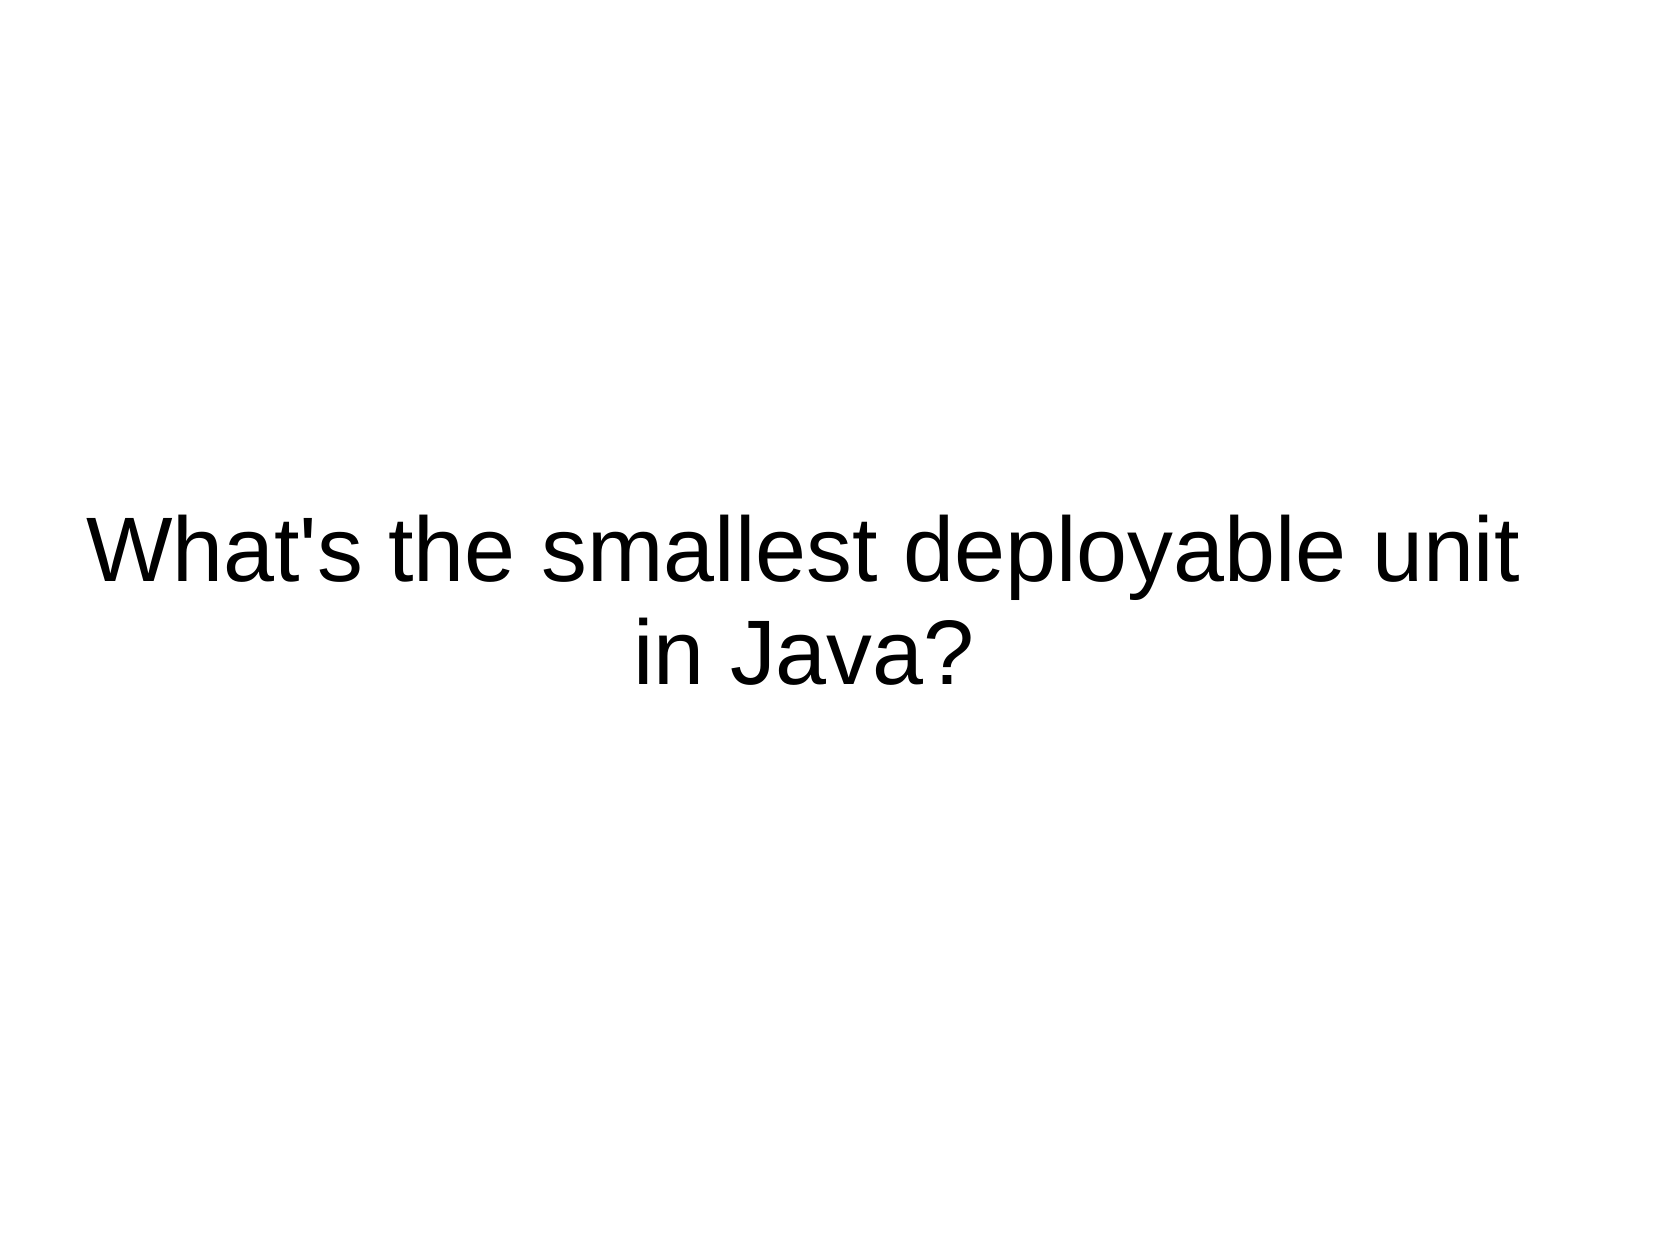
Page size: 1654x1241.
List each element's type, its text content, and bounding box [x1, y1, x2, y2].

title What's the smallest deployable unit in Java? [60, 497, 1549, 706]
